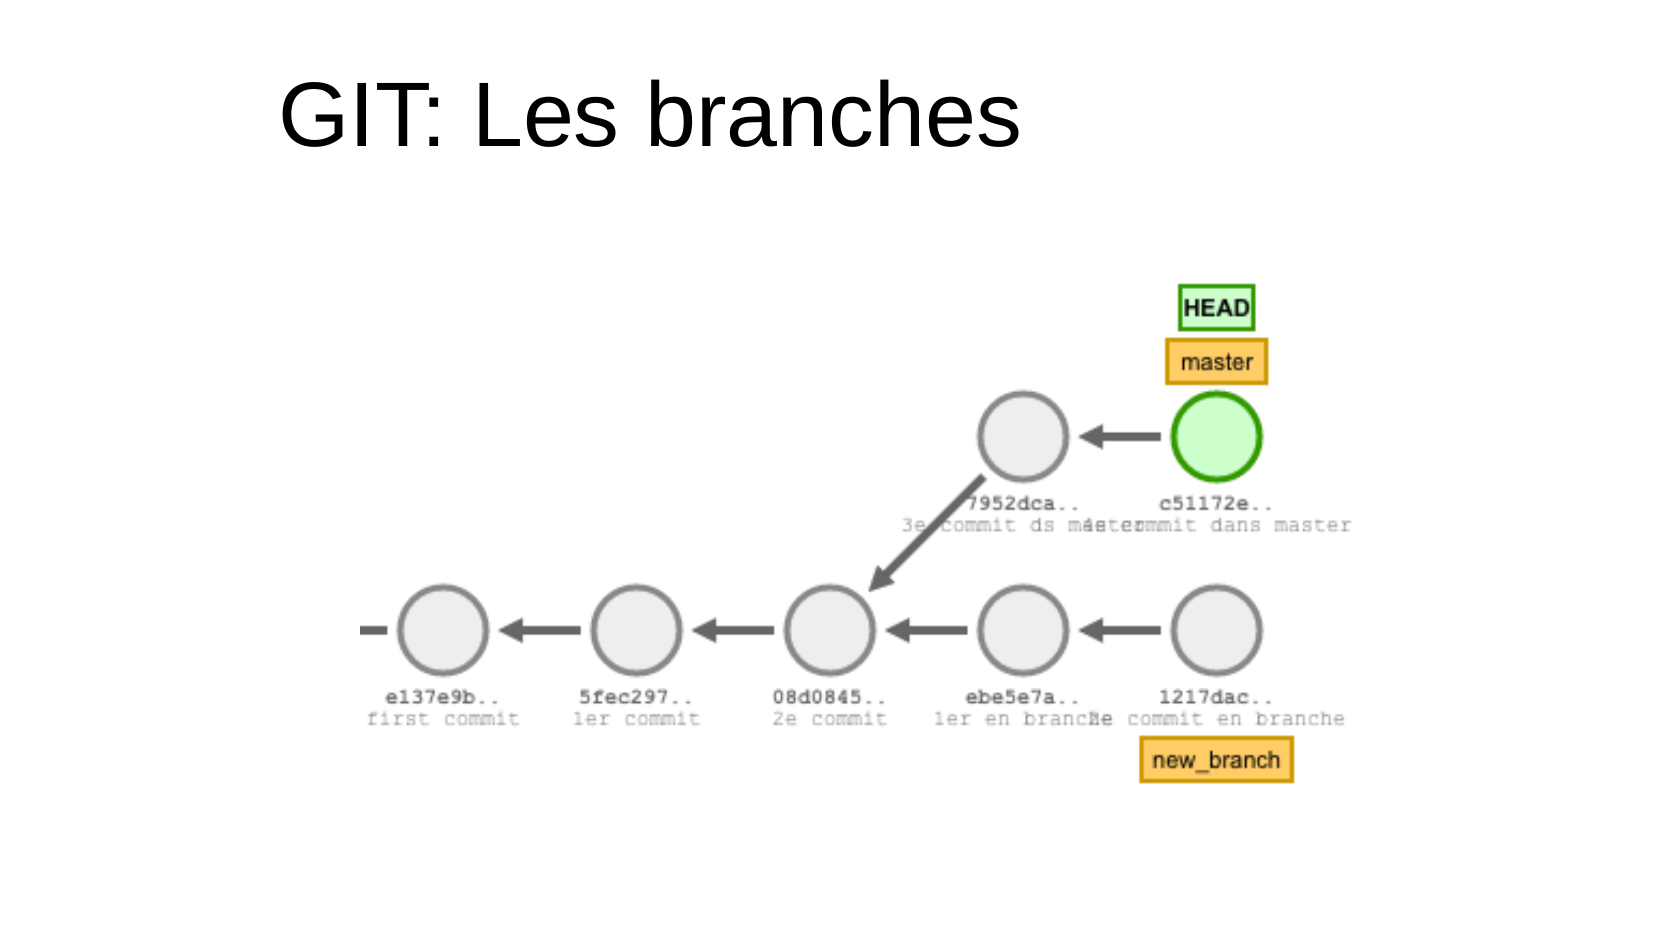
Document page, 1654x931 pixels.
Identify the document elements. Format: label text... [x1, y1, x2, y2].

picture [360, 149, 1415, 859]
title GIT: Les branches [0, 37, 1396, 193]
